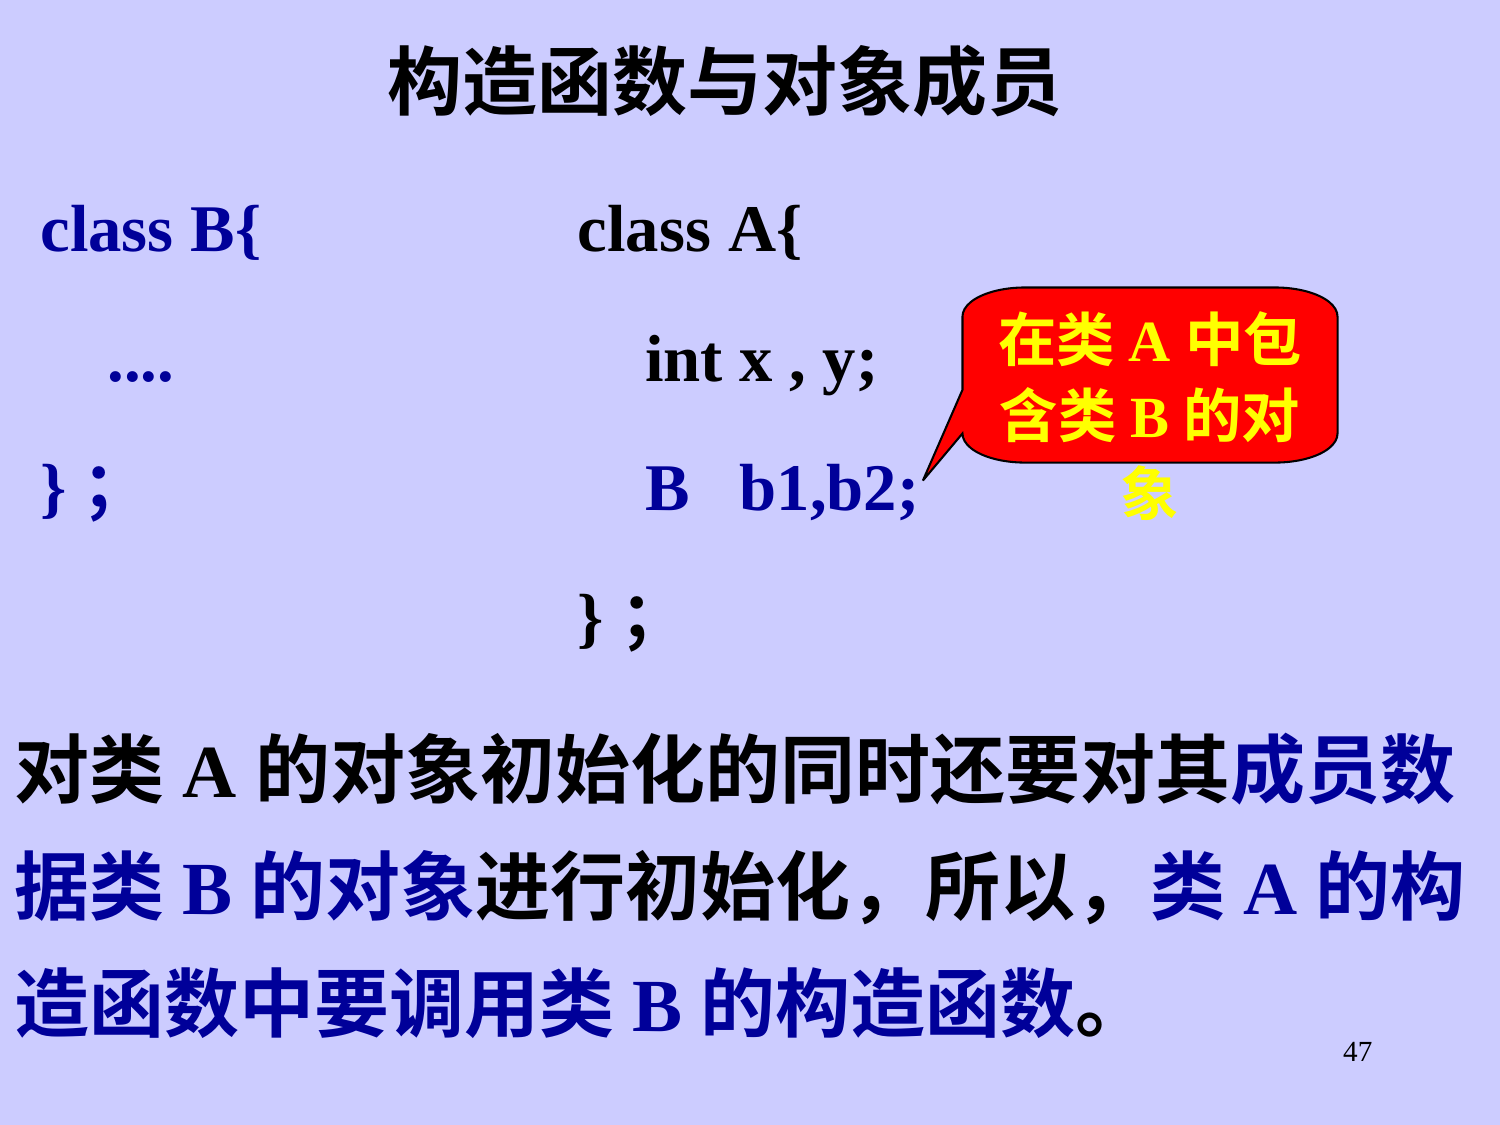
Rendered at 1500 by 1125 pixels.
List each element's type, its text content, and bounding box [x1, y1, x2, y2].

text_box class A{ int x , y; B b1,b2; }； [575, 174, 1101, 656]
text_box 对类A的对象初始化的同时还要对其成员数据类B的对象进行初始化，所以，类A的构造函数中要调用类B的构造函数。 [0, 687, 1500, 1054]
text_box <编号> [1074, 1054, 1388, 1101]
text_box 在类A中包含类B的对象 [922, 287, 1338, 481]
text_box 构造函数与对象成员 [299, 0, 1150, 133]
text_box class B{ .... }； [37, 174, 326, 526]
